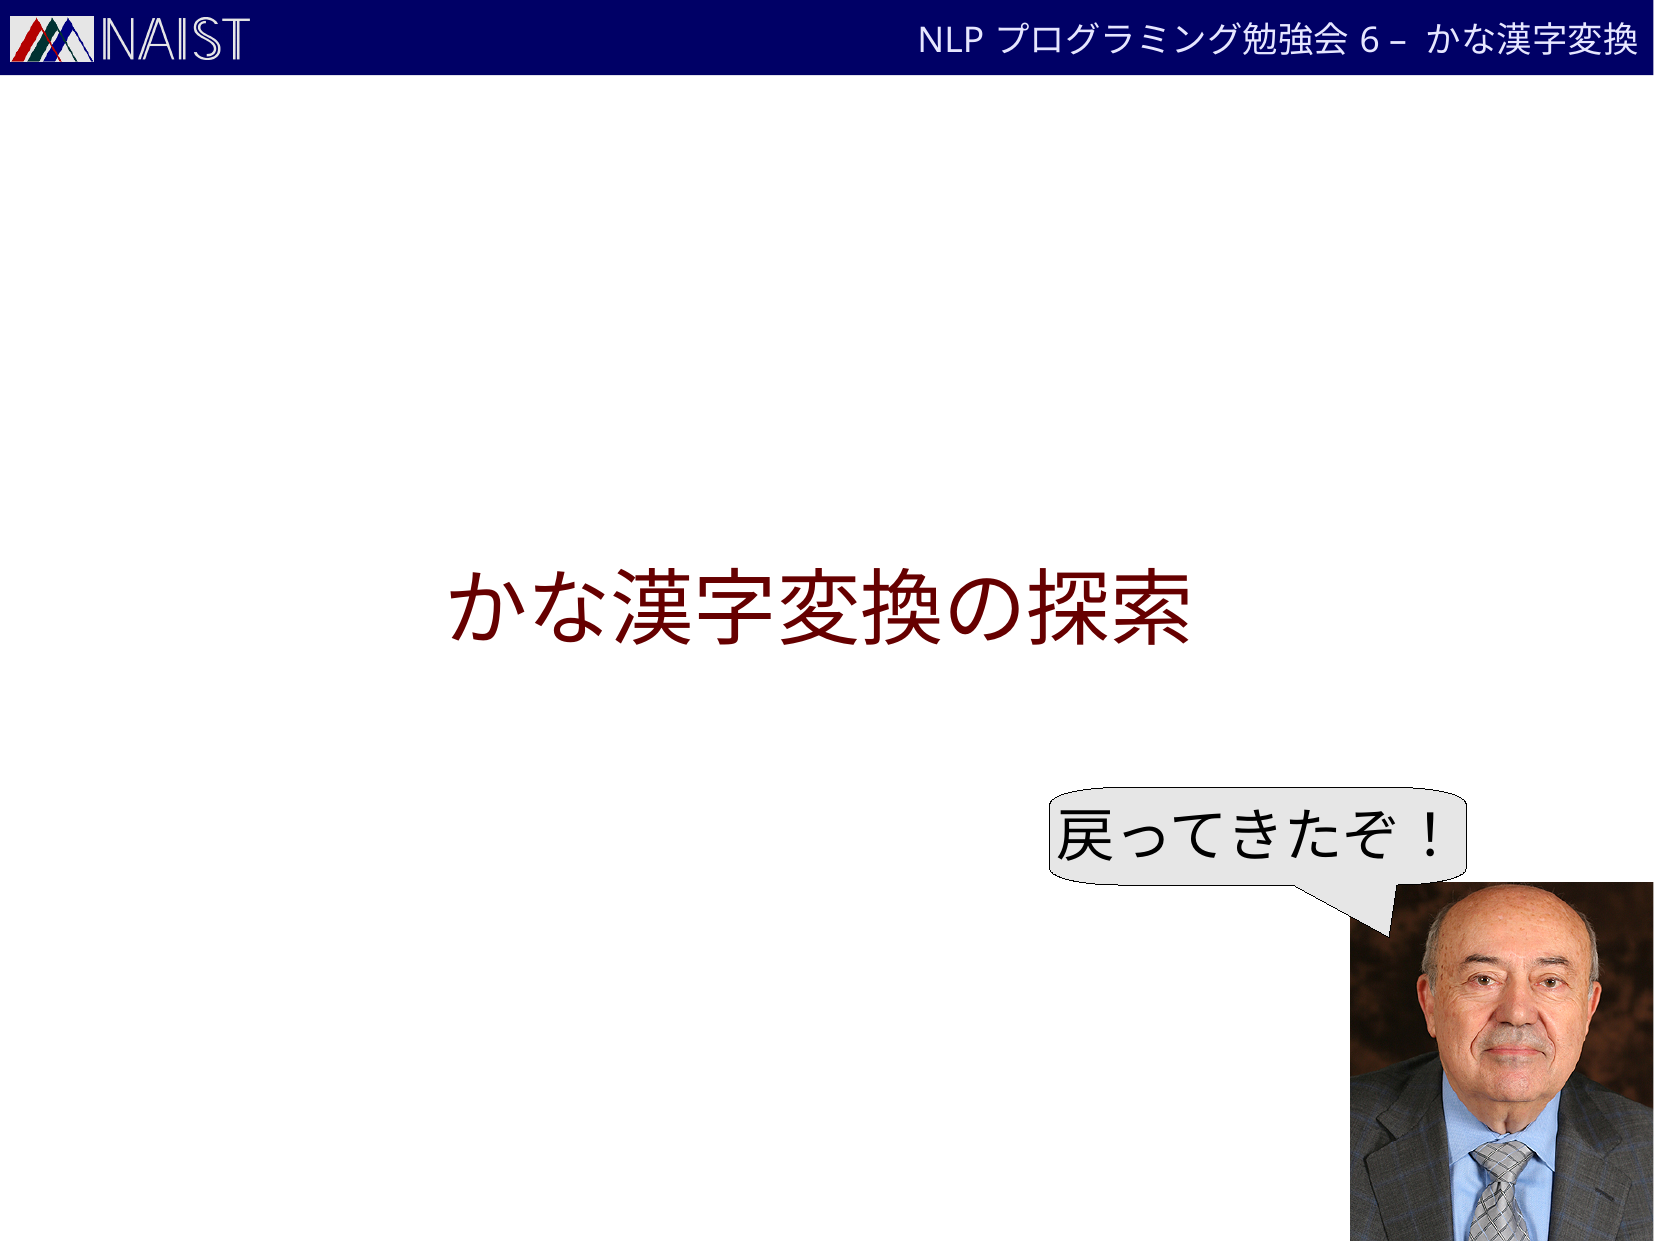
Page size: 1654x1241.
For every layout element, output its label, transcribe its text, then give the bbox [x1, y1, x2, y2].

text_box 戻ってきたぞ！ [1049, 787, 1467, 938]
title かな漢字変換の探索 [75, 506, 1564, 698]
picture [102, 17, 251, 60]
picture [1350, 882, 1654, 1241]
picture [10, 16, 94, 62]
